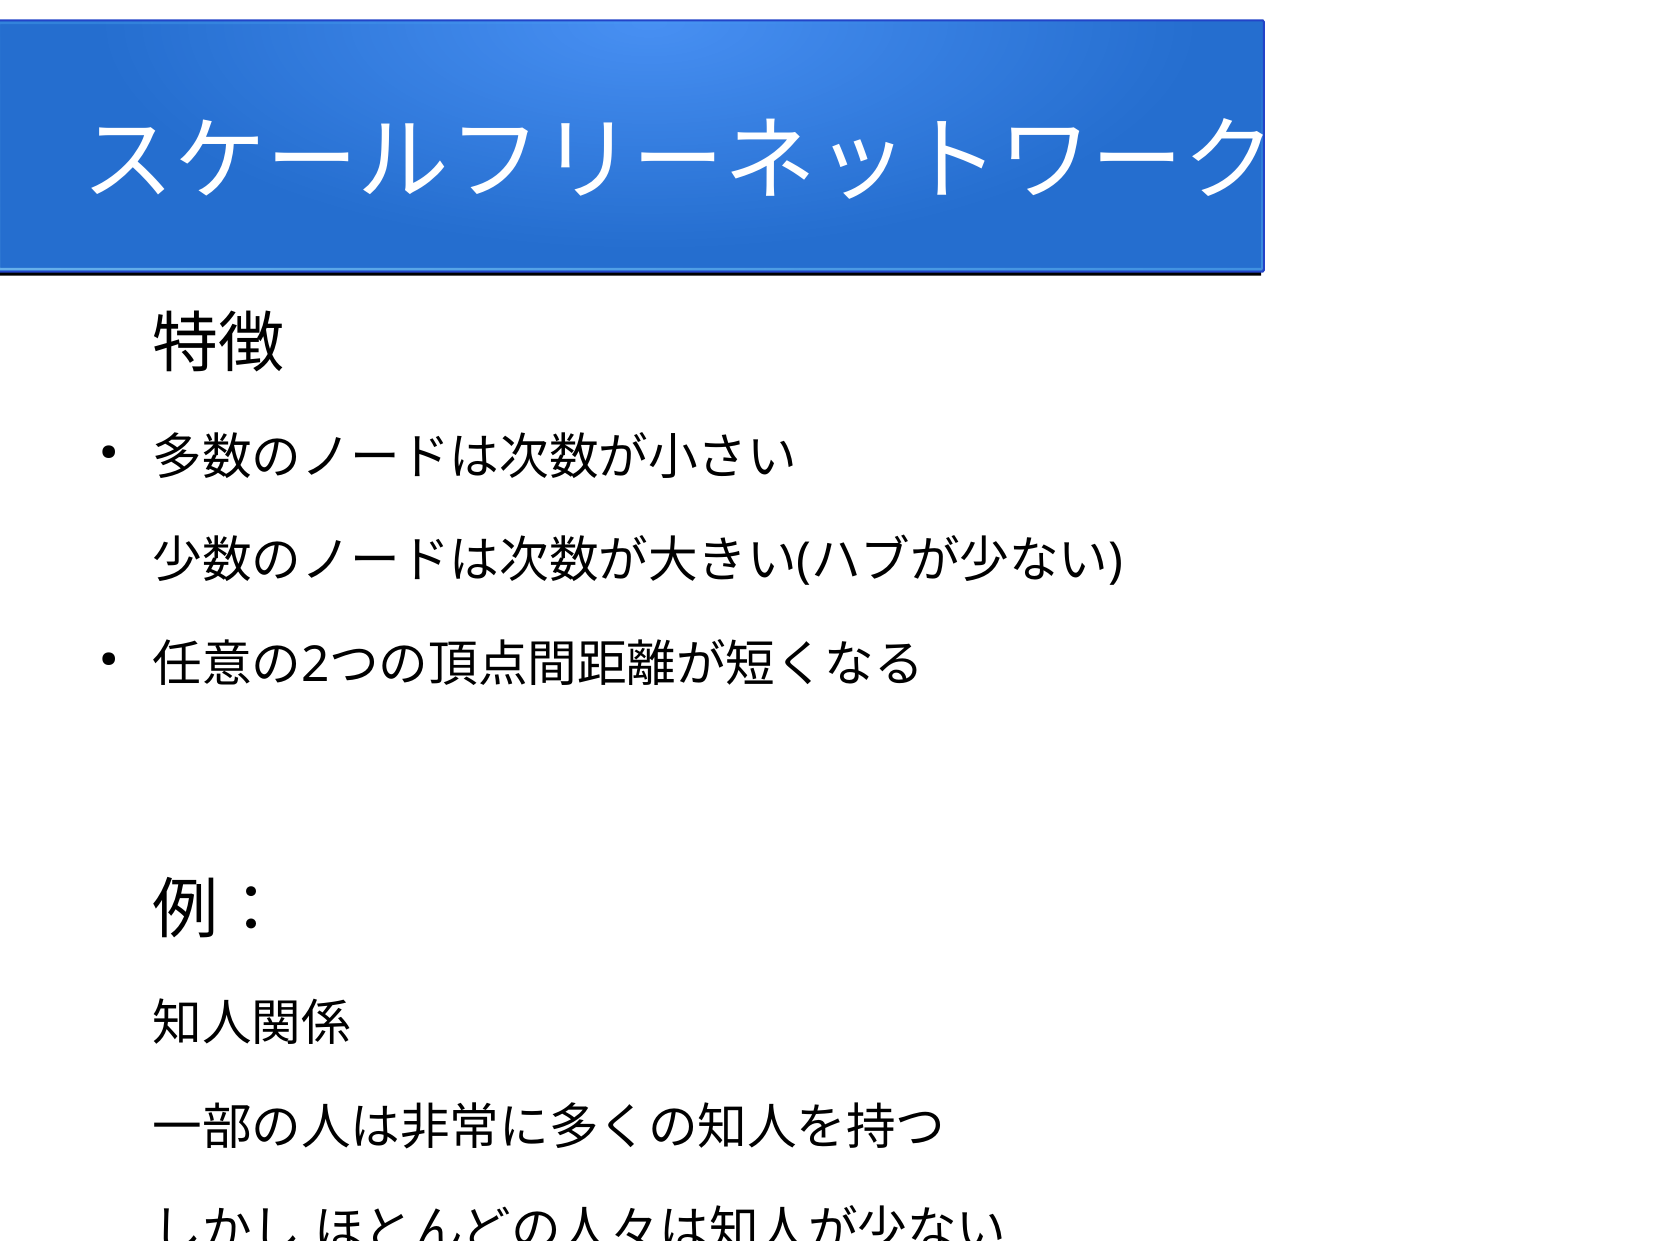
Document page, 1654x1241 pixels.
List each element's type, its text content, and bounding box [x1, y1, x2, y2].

list 特徴 多数のノードは次数が小さい 少数のノードは次数が大きい(ハブが少ない) 任意の2つの頂点間距離が短くなる 例： 知人関係 一部の人は非常に多くの知人を持つ しかし,ほとんどの人々は知人が少ない [82, 290, 1538, 1241]
title スケールフリーネットワーク [82, 49, 1288, 257]
